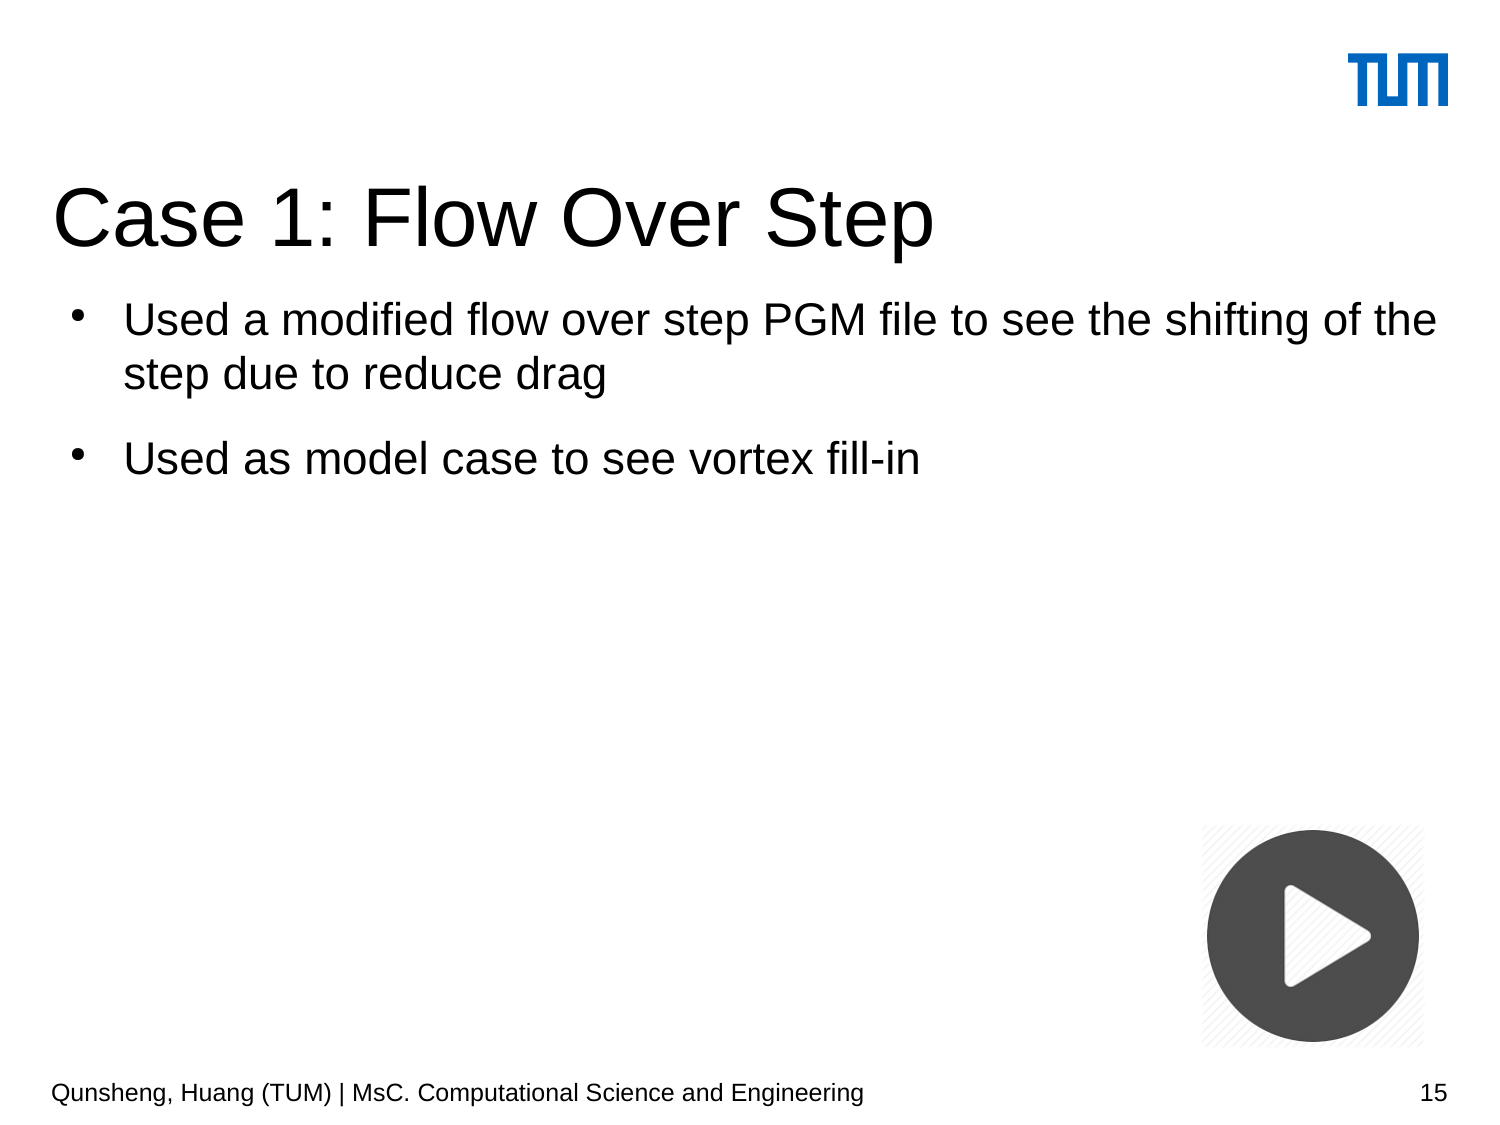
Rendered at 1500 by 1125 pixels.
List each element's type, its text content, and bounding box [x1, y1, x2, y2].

title Case 1: Flow Over Step [52, 163, 1449, 231]
list Used a modified flow over step PGM file to see the shifting of the step due to reduce drag Used as model case to see vortex fill-in [52, 289, 1449, 1060]
picture [1200, 823, 1426, 1049]
slide_number <number> [1111, 1061, 1448, 1122]
